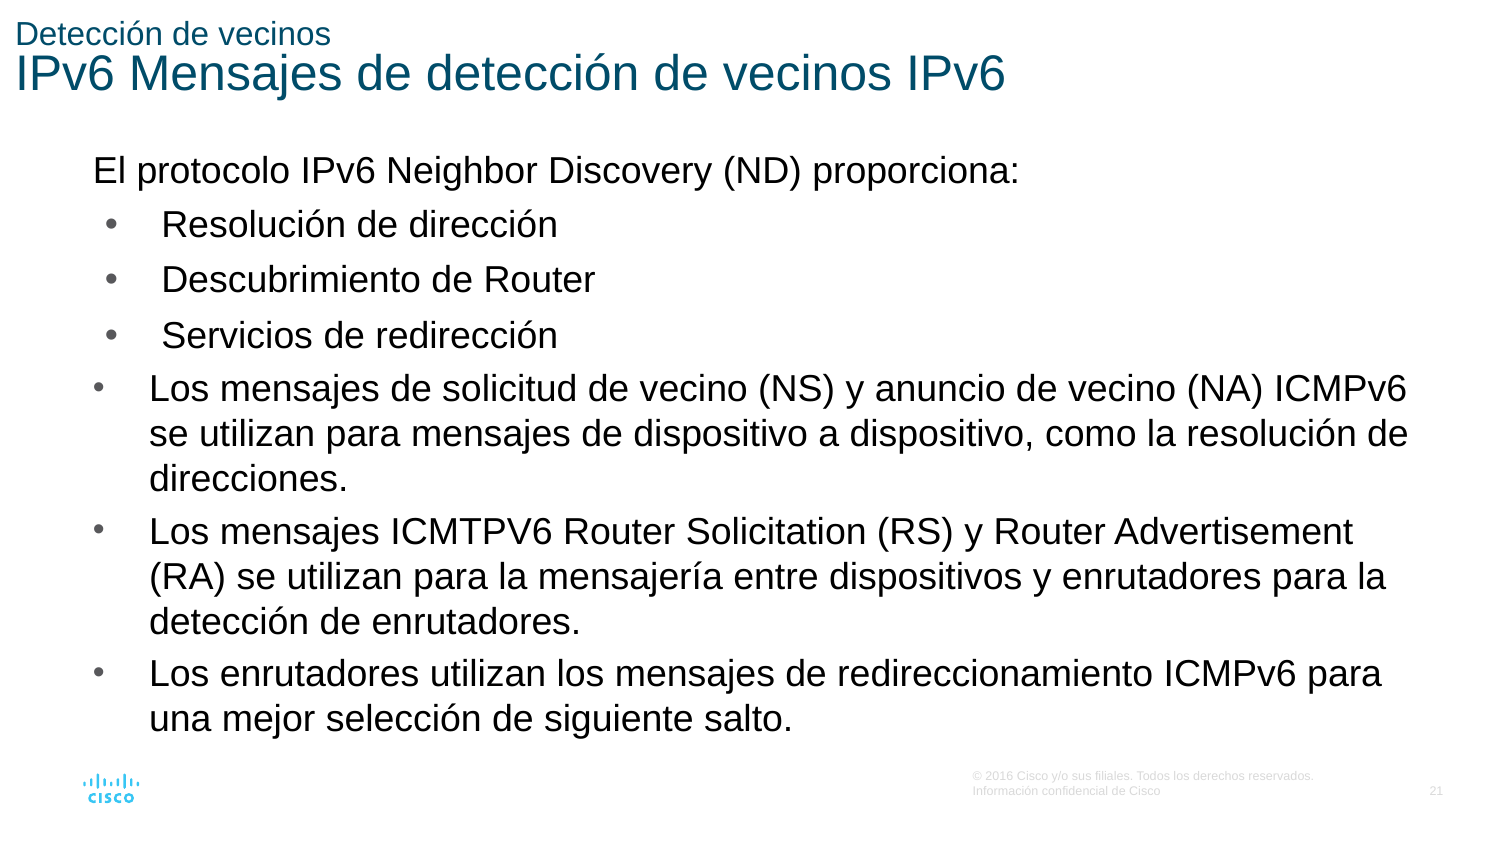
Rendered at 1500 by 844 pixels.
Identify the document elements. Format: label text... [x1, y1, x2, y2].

title Detección de vecinos IPv6 Mensajes de detección de vecinos IPv6 [0, 0, 1369, 121]
list El protocolo IPv6 Neighbor Discovery (ND) proporciona: Resolución de dirección Descubrimiento de Router Servicios de redirección Los mensajes de solicitud de vecino (NS) y anuncio de vecino (NA) ICMPv6 se utilizan para mensajes de dispositivo a dispositivo, como la resolución de direcciones. Los mensajes ICMTPV6 Router Solicitation (RS) y Router Advertisement (RA) se utilizan para la mensajería entre dispositivos y enrutadores para la detección de enrutadores. Los enrutadores utilizan los mensajes de redireccionamiento ICMPv6 para una mejor selección de siguiente salto. [77, 138, 1437, 726]
